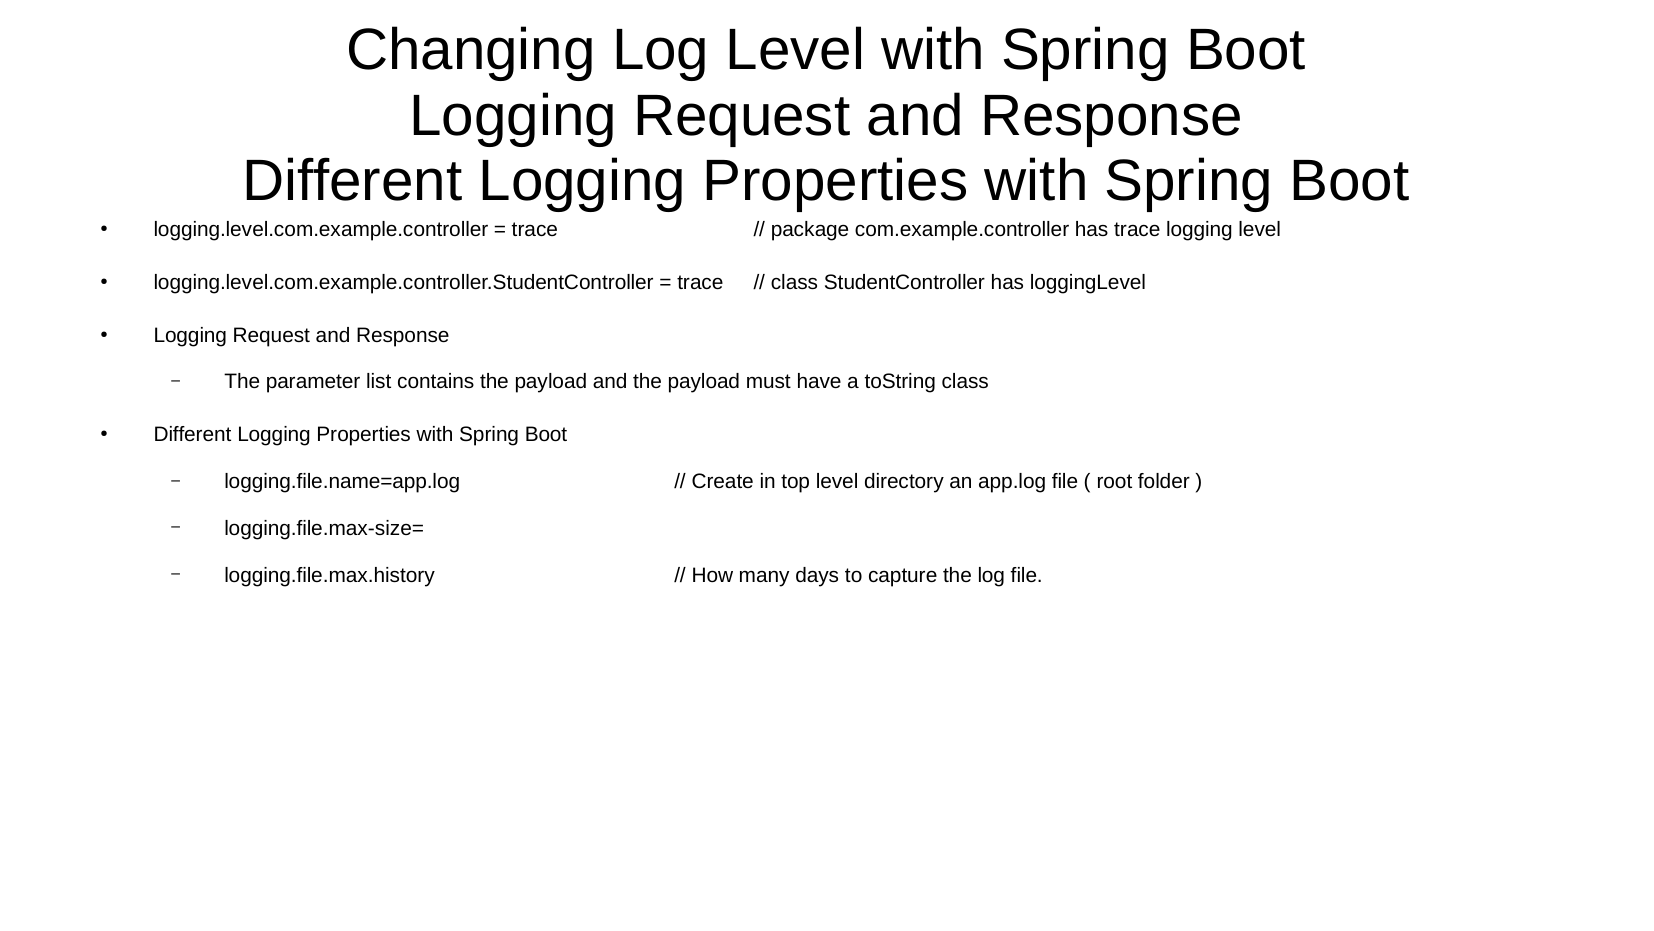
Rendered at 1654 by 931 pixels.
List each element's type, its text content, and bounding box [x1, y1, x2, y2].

title Changing Log Level with Spring Boot Logging Request and Response Different Logging Properties with Spring Boot [82, 17, 1571, 213]
list logging.level.com.example.controller = trace // package com.example.controller has trace logging level logging.level.com.example.controller.StudentController = trace // class StudentController has loggingLevel Logging Request and Response The parameter list contains the payload and the payload must have a toString class Different Logging Properties with Spring Boot logging.file.name=app.log // Create in top level directory an app.log file ( root folder ) logging.file.max-size= logging.file.max.history // How many days to capture the log file. [82, 217, 1636, 916]
